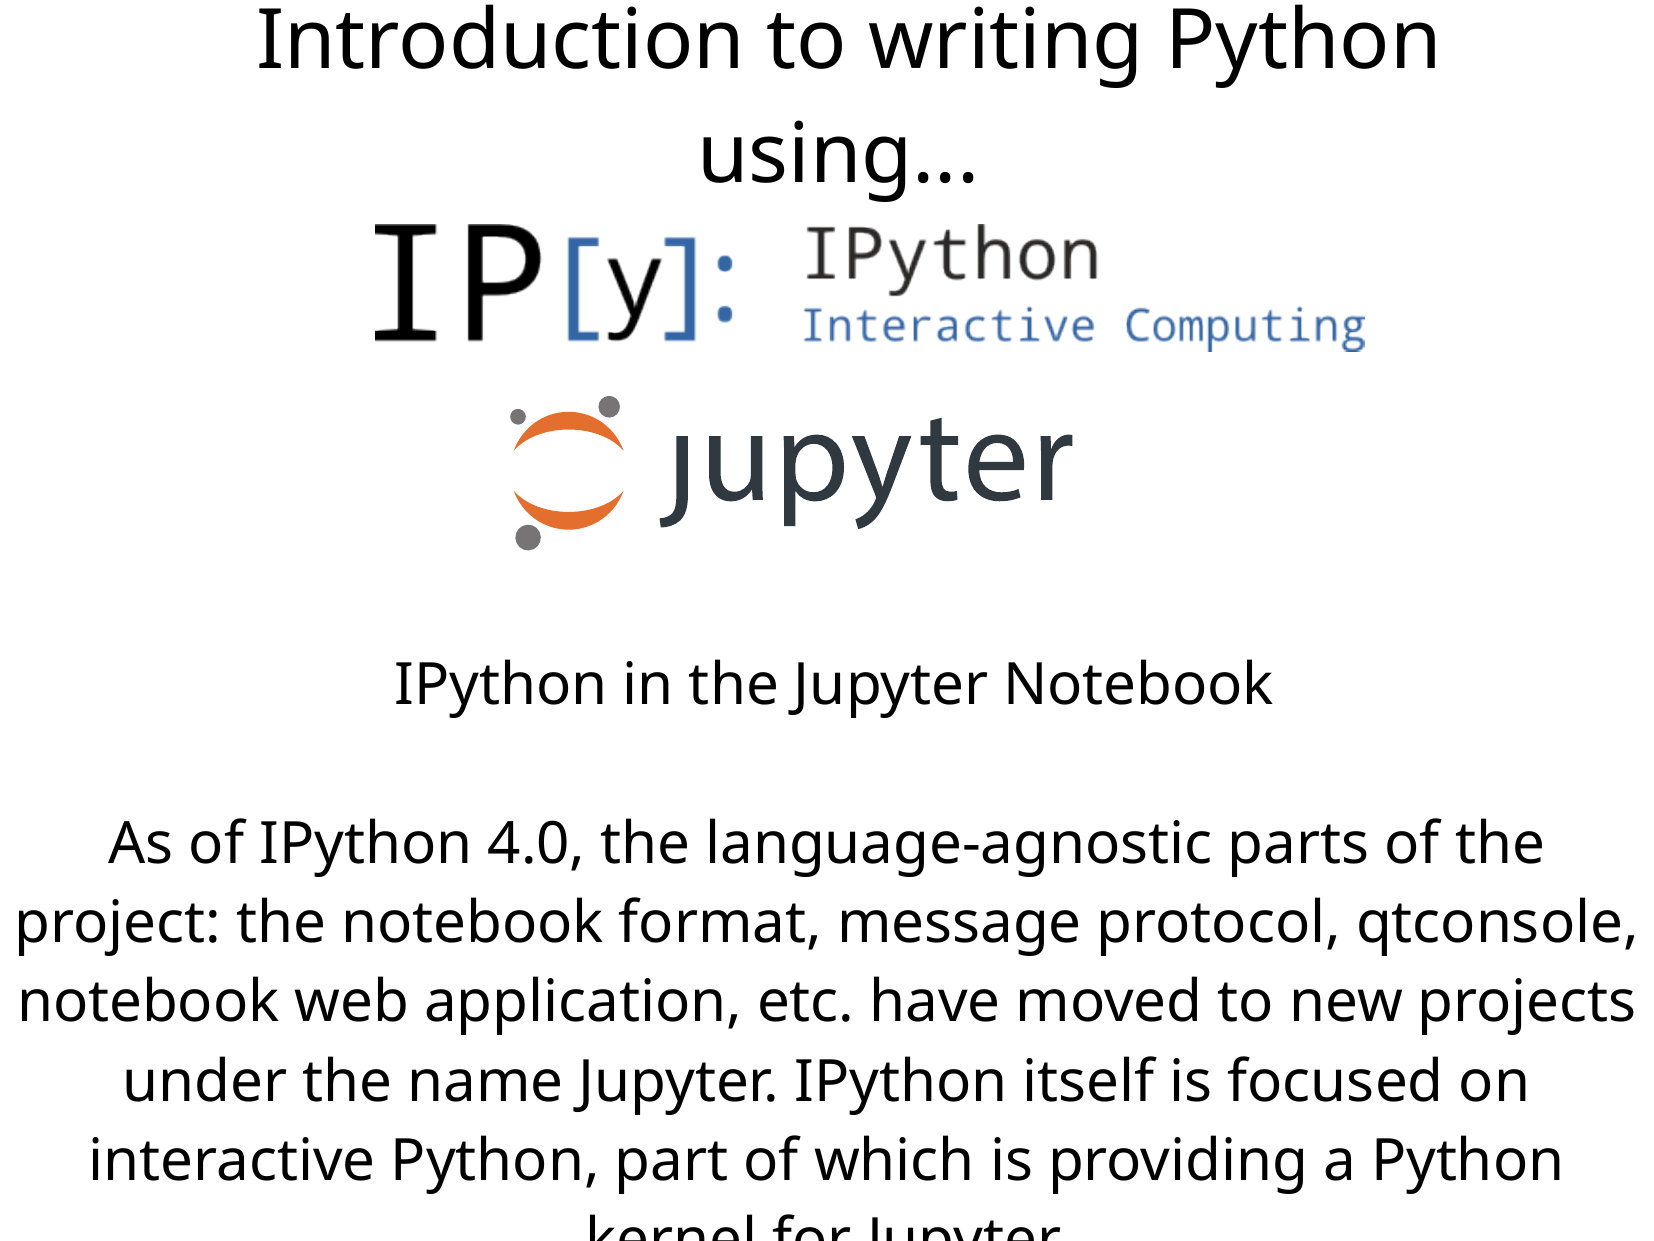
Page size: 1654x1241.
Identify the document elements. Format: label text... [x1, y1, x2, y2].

picture [507, 391, 1075, 556]
picture [375, 224, 1365, 352]
title Introduction to writing Python using... [94, 47, 1583, 140]
text_box IPython in the Jupyter Notebook As of IPython 4.0, the language-agnostic parts of the project: the notebook format, message protocol, qtconsole, notebook web application, etc. have moved to new projects under the name Jupyter. IPython itself is focused on interactive Python, part of which is providing a Python kernel for Jupyter. [0, 678, 1654, 1241]
